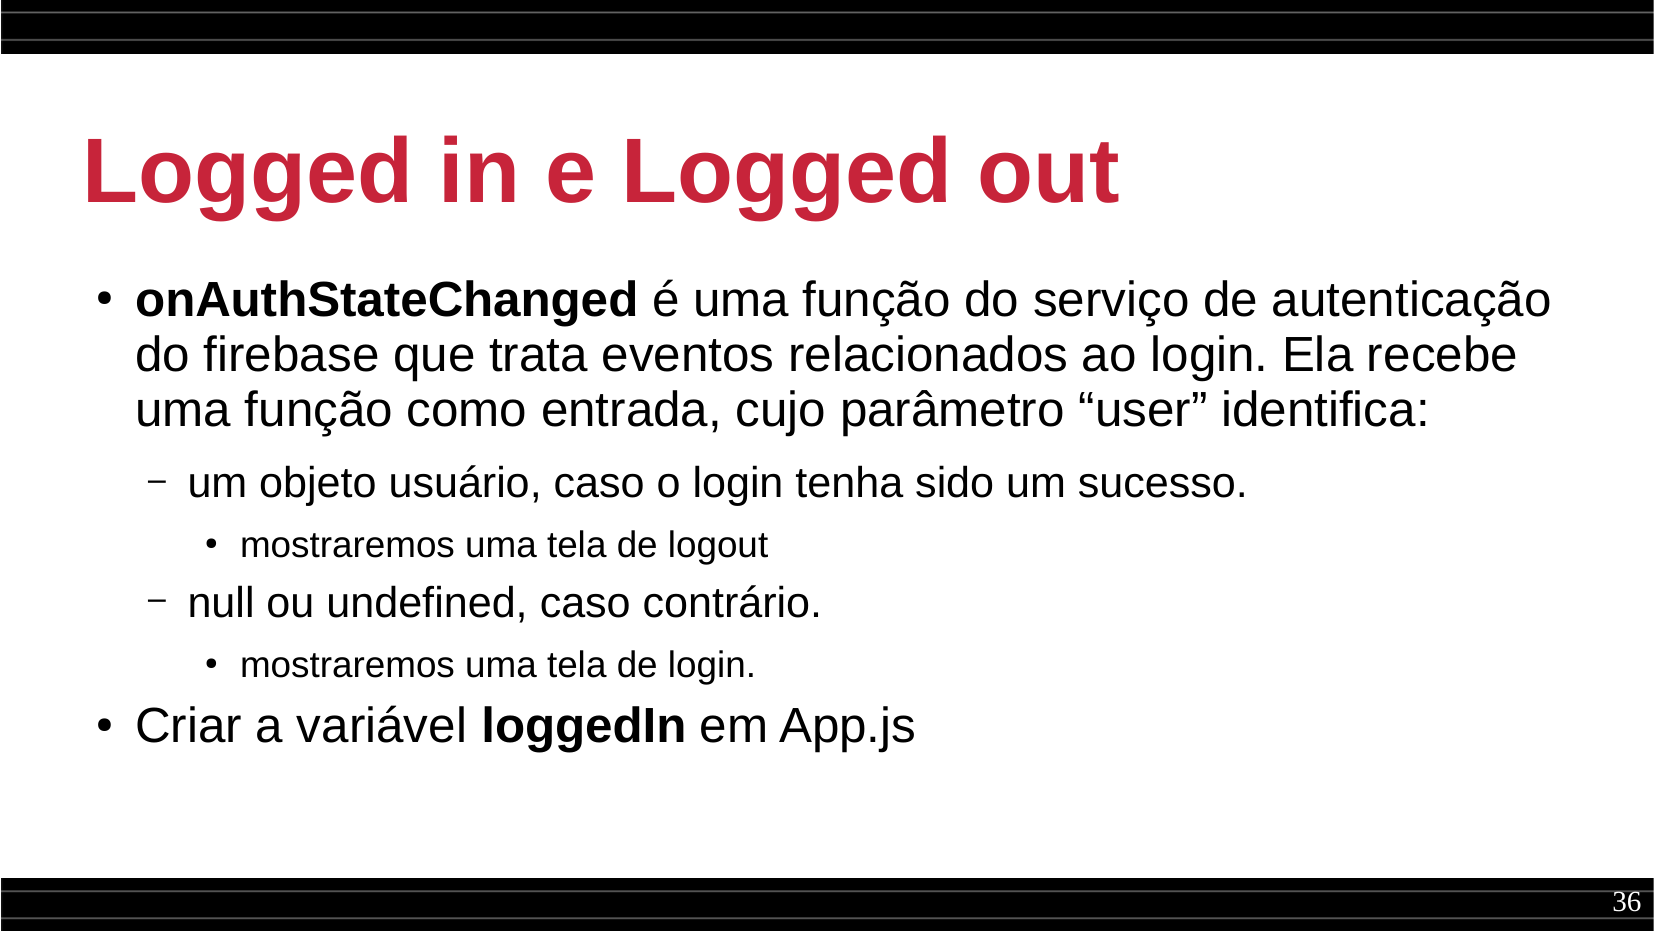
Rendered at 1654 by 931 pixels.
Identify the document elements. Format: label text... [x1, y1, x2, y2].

picture [1, 878, 1654, 931]
list onAuthStateChanged é uma função do serviço de autenticação do firebase que trata eventos relacionados ao login. Ela recebe uma função como entrada, cujo parâmetro “user” identifica: um objeto usuário, caso o login tenha sido um sucesso. mostraremos uma tela de logout null ou undefined, caso contrário. mostraremos uma tela de login. Criar a variável loggedIn em App.js [82, 271, 1571, 758]
title Logged in e Logged out [82, 92, 1571, 249]
picture [1, 0, 1654, 54]
